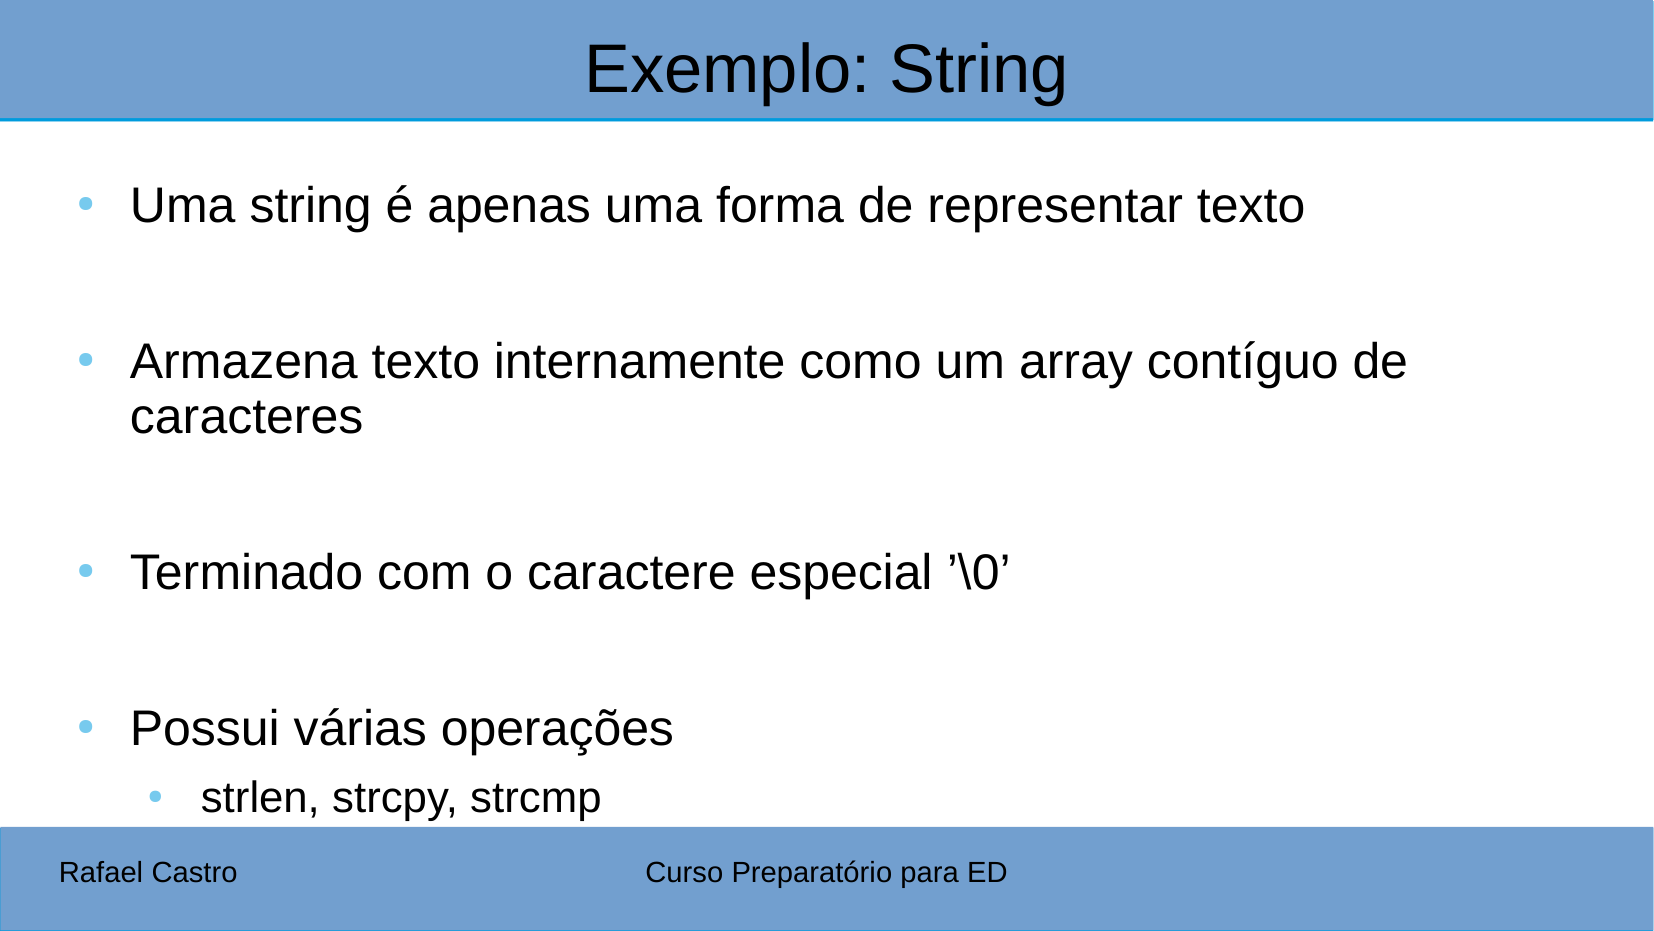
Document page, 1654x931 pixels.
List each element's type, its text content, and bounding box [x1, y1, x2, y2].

title Exemplo: String [59, 29, 1595, 108]
list Uma string é apenas uma forma de representar texto Armazena texto internamente como um array contíguo de caracteres Terminado com o caractere especial ’\0’ Possui várias operações strlen, strcpy, strcmp [59, 177, 1595, 768]
